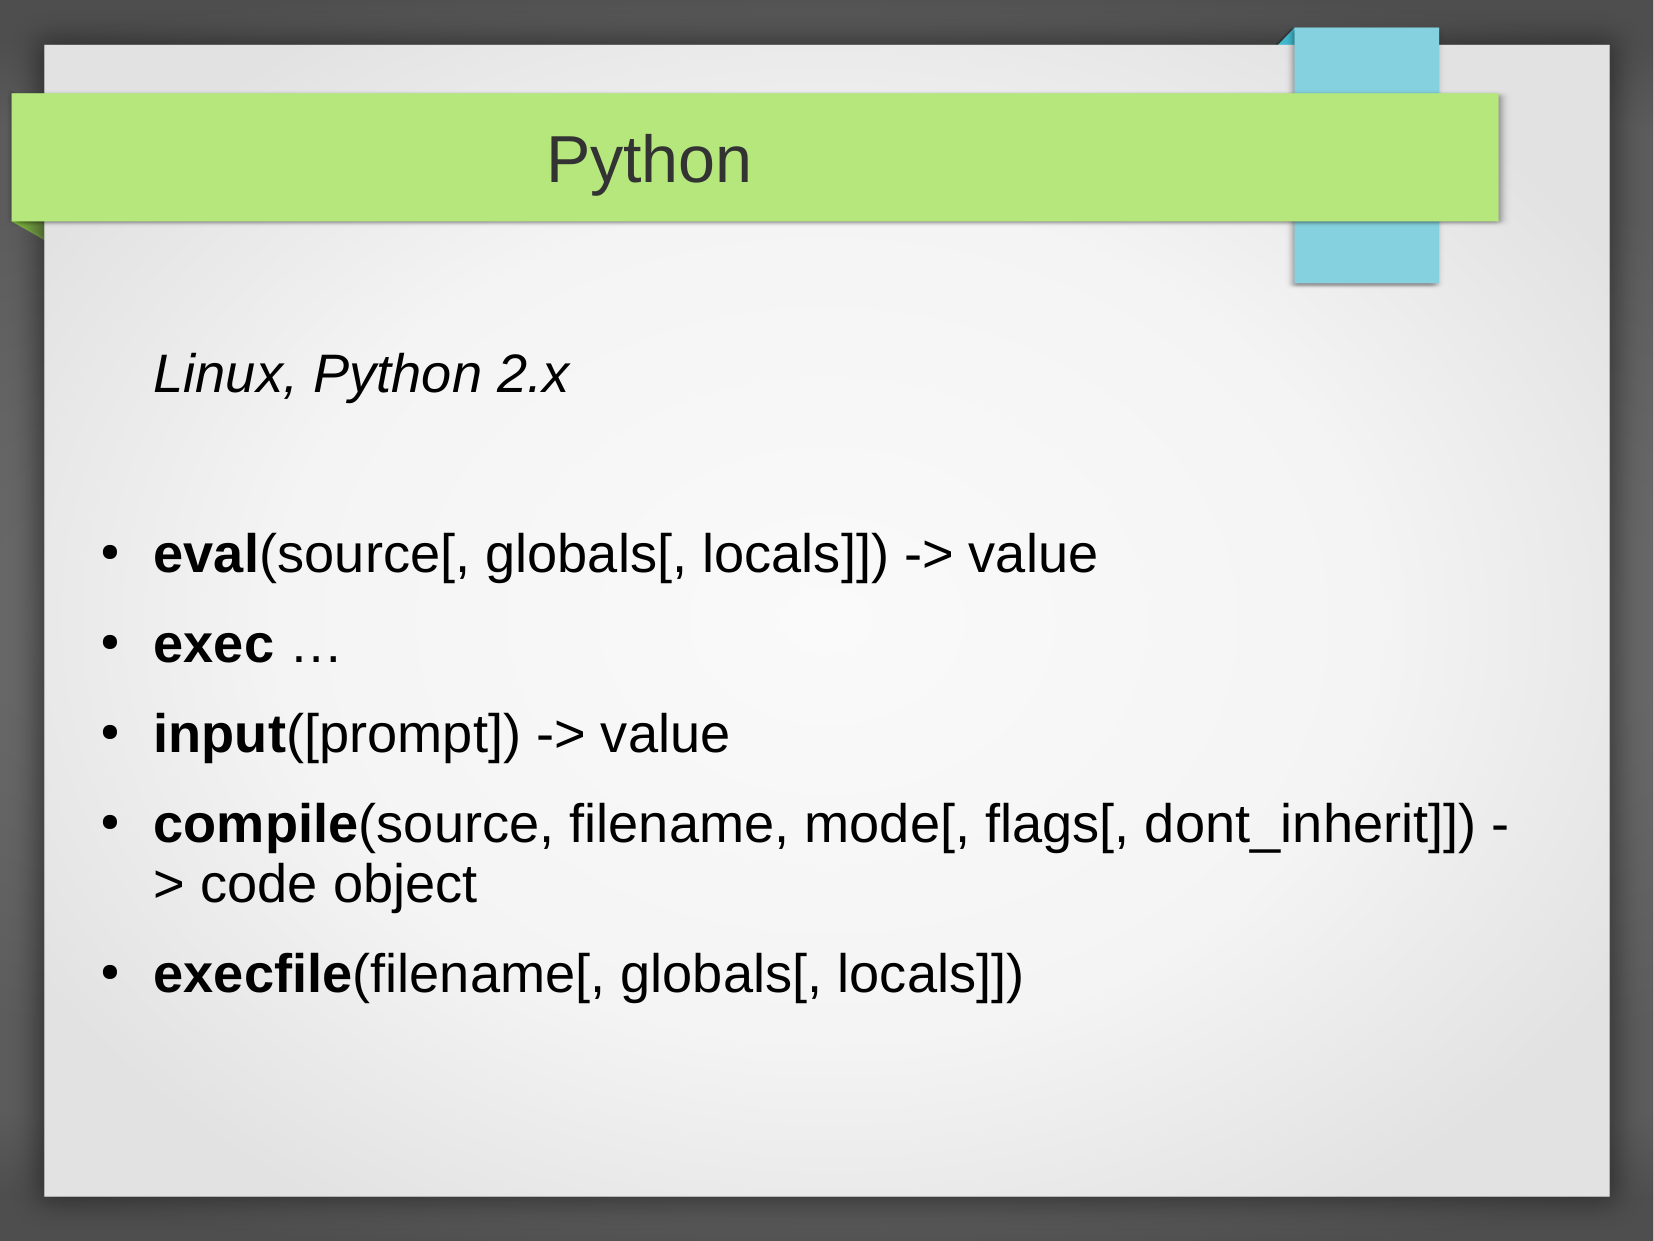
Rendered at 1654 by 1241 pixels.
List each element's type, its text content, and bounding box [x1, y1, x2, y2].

list Linux, Python 2.x eval(source[, globals[, locals]]) -> value exec … input([prompt]) -> value compile(source, filename, mode[, flags[, dont_inherit]]) -> code object execfile(filename[, globals[, locals]]) [82, 343, 1538, 1063]
picture [0, 0, 1654, 1241]
title Python [70, 106, 1229, 213]
